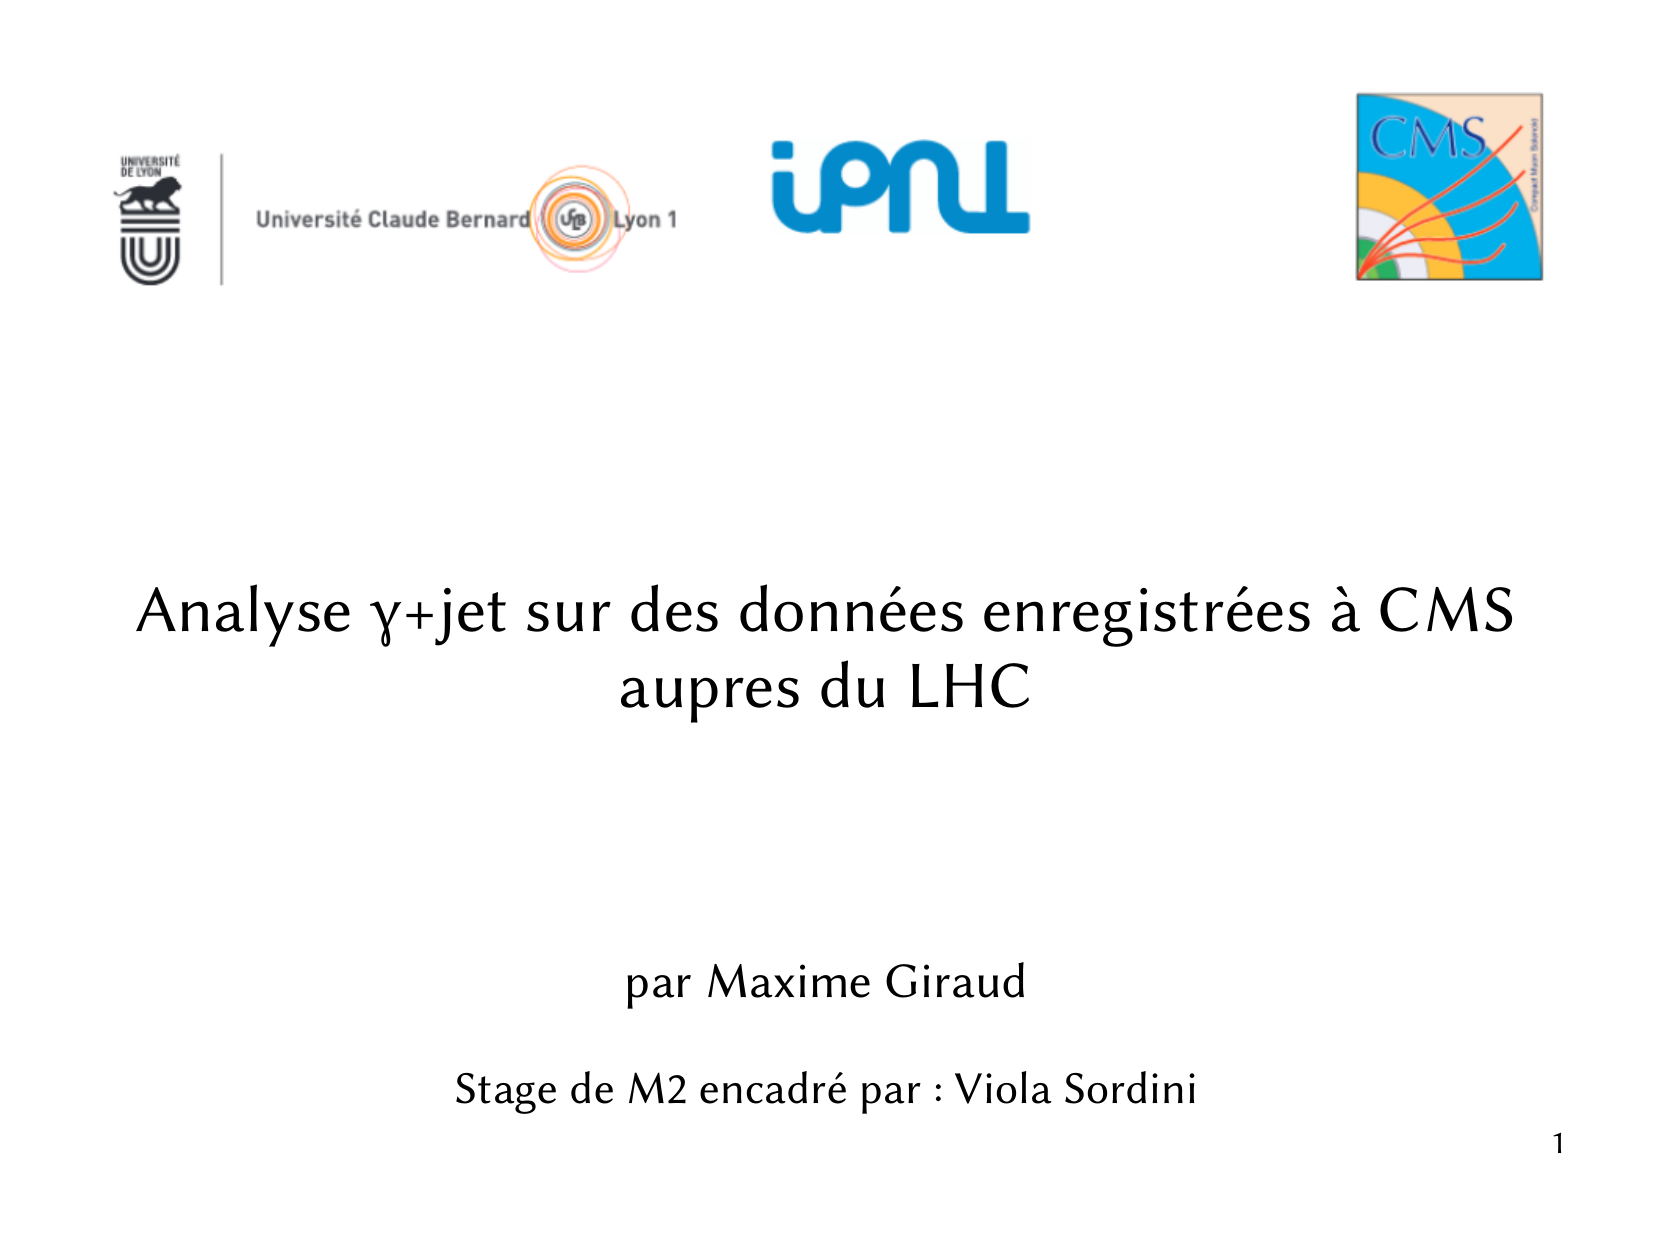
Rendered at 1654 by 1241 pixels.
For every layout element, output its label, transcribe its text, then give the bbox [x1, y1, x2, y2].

picture [69, 72, 1584, 331]
subtitle Analyse γ+jet sur des données enregistrées à CMS aupres du LHC par Maxime Giraud Stage de M2 encadré par : Viola Sordini [82, 342, 1571, 1115]
text_box 1 [1535, 1116, 1591, 1170]
